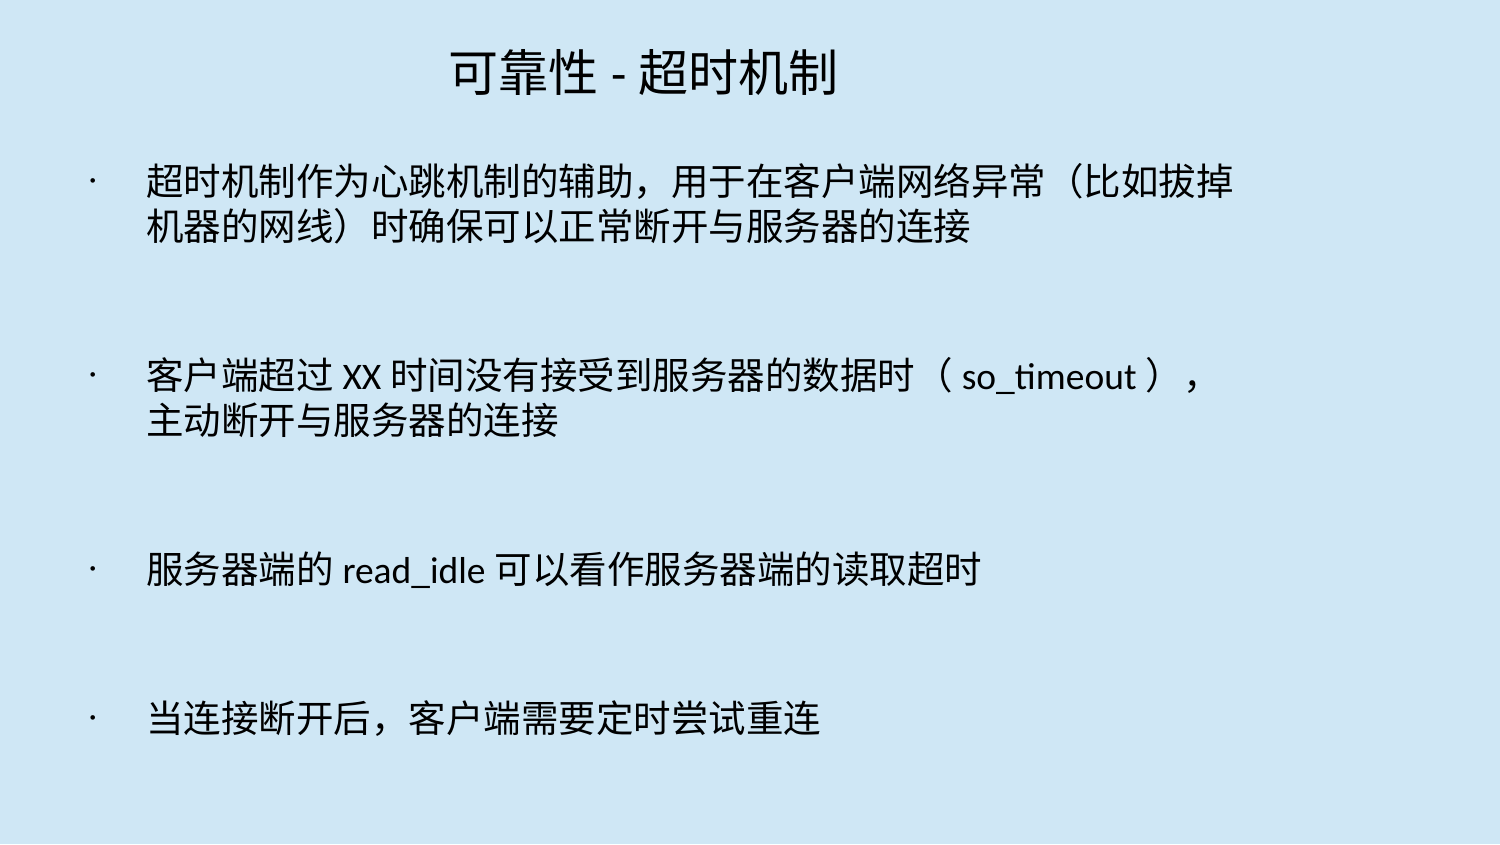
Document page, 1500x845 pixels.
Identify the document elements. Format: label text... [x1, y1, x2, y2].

title 可靠性-超时机制 [135, 33, 1152, 103]
list 超时机制作为心跳机制的辅助，用于在客户端网络异常（比如拔掉机器的网线）时确保可以正常断开与服务器的连接 客户端超过XX时间没有接受到服务器的数据时（so_timeout），主动断开与服务器的连接 服务器端的read_idle可以看作服务器端的读取超时 当连接断开后，客户端需要定时尝试重连 [75, 150, 1258, 730]
